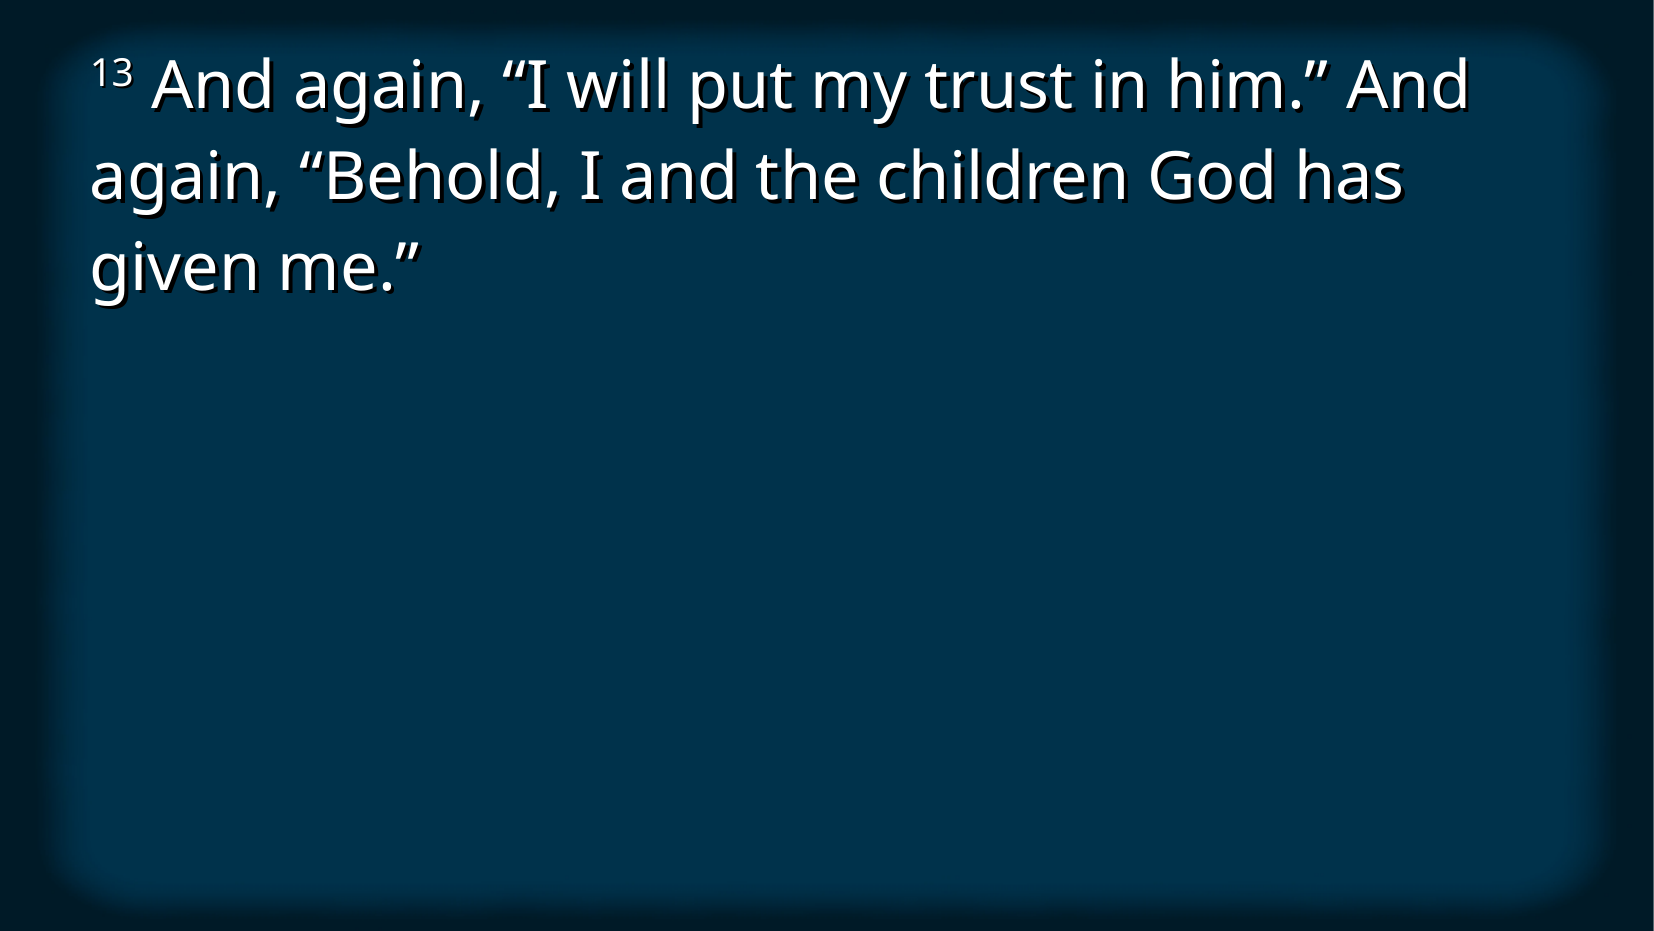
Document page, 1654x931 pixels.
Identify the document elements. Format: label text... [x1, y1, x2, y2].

picture [0, 0, 1654, 931]
text_box 13 And again, “I will put my trust in him.” And again, “Behold, I and the children God has given me.” [75, 30, 1576, 312]
